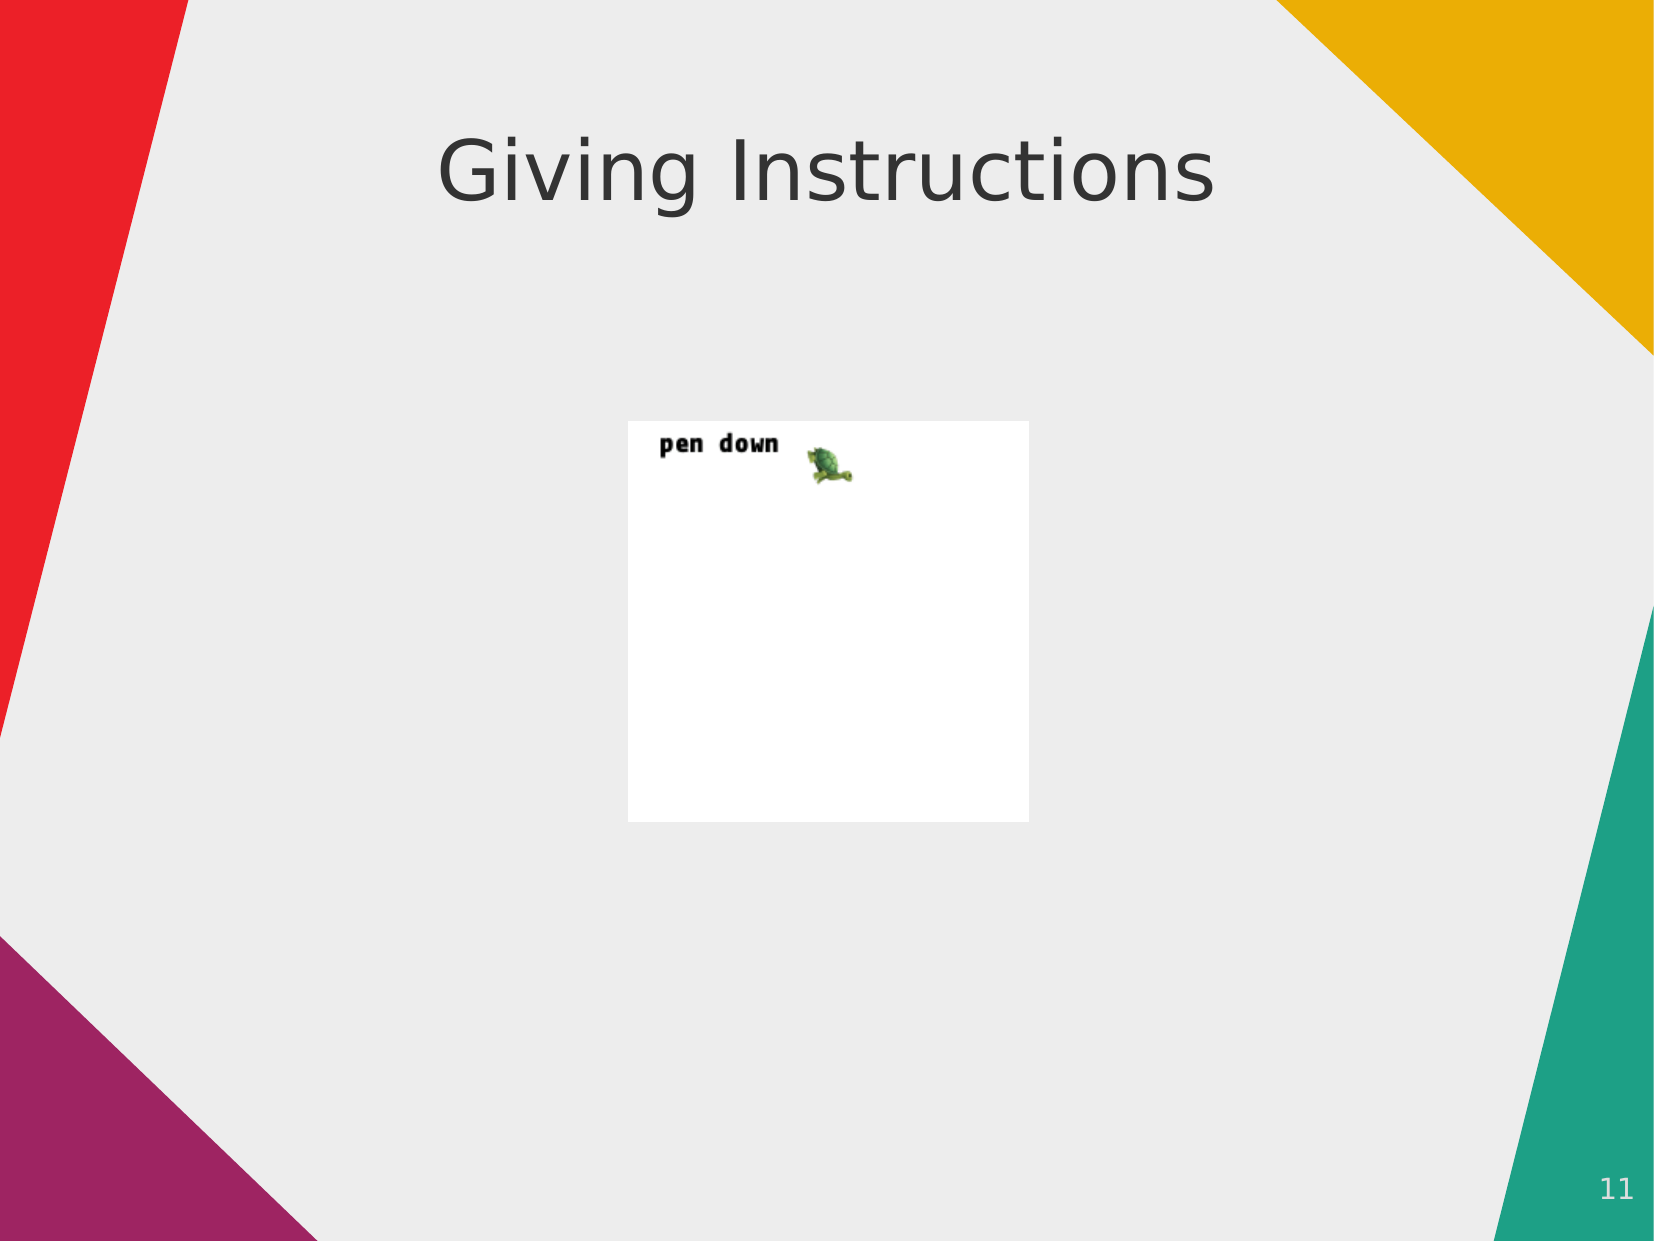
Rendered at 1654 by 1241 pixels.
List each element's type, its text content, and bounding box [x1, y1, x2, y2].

picture [628, 421, 1029, 822]
title Giving Instructions [114, 73, 1539, 271]
